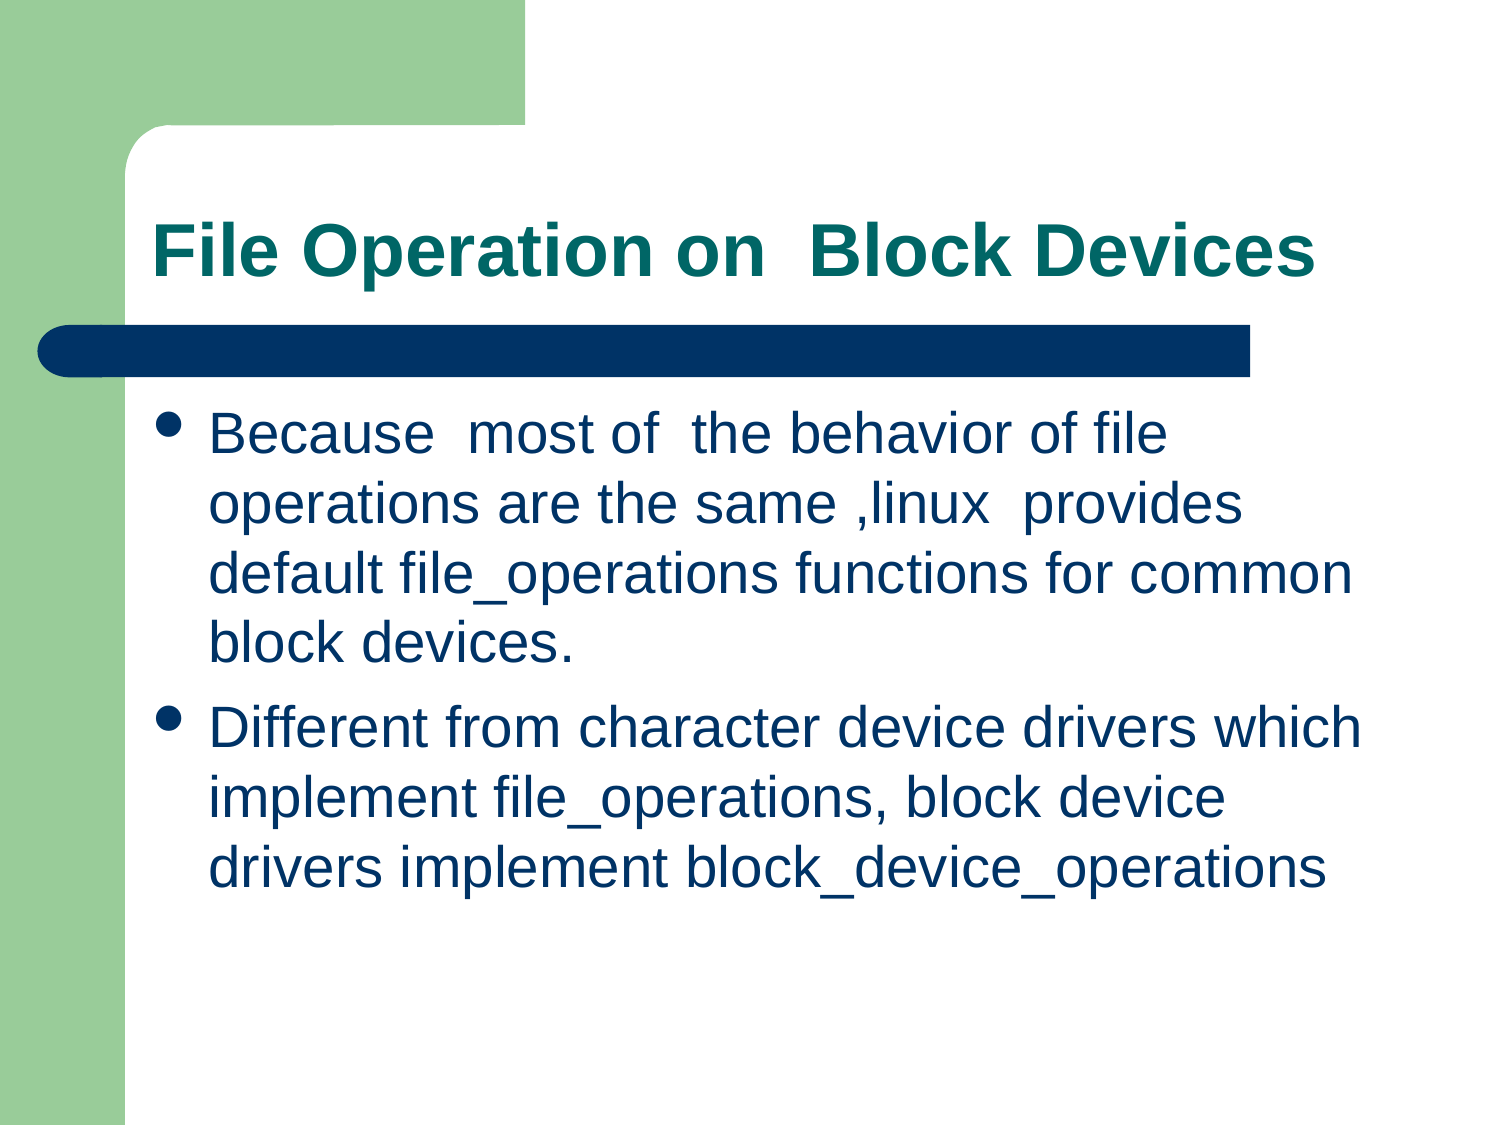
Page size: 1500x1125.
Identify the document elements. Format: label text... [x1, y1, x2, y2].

list Because most of the behavior of file operations are the same ,linux provides default file_operations functions for common block devices. Different from character device drivers which implement file_operations, block device drivers implement block_device_operations [137, 387, 1400, 999]
title File Operation on Block Devices [136, 136, 1414, 301]
